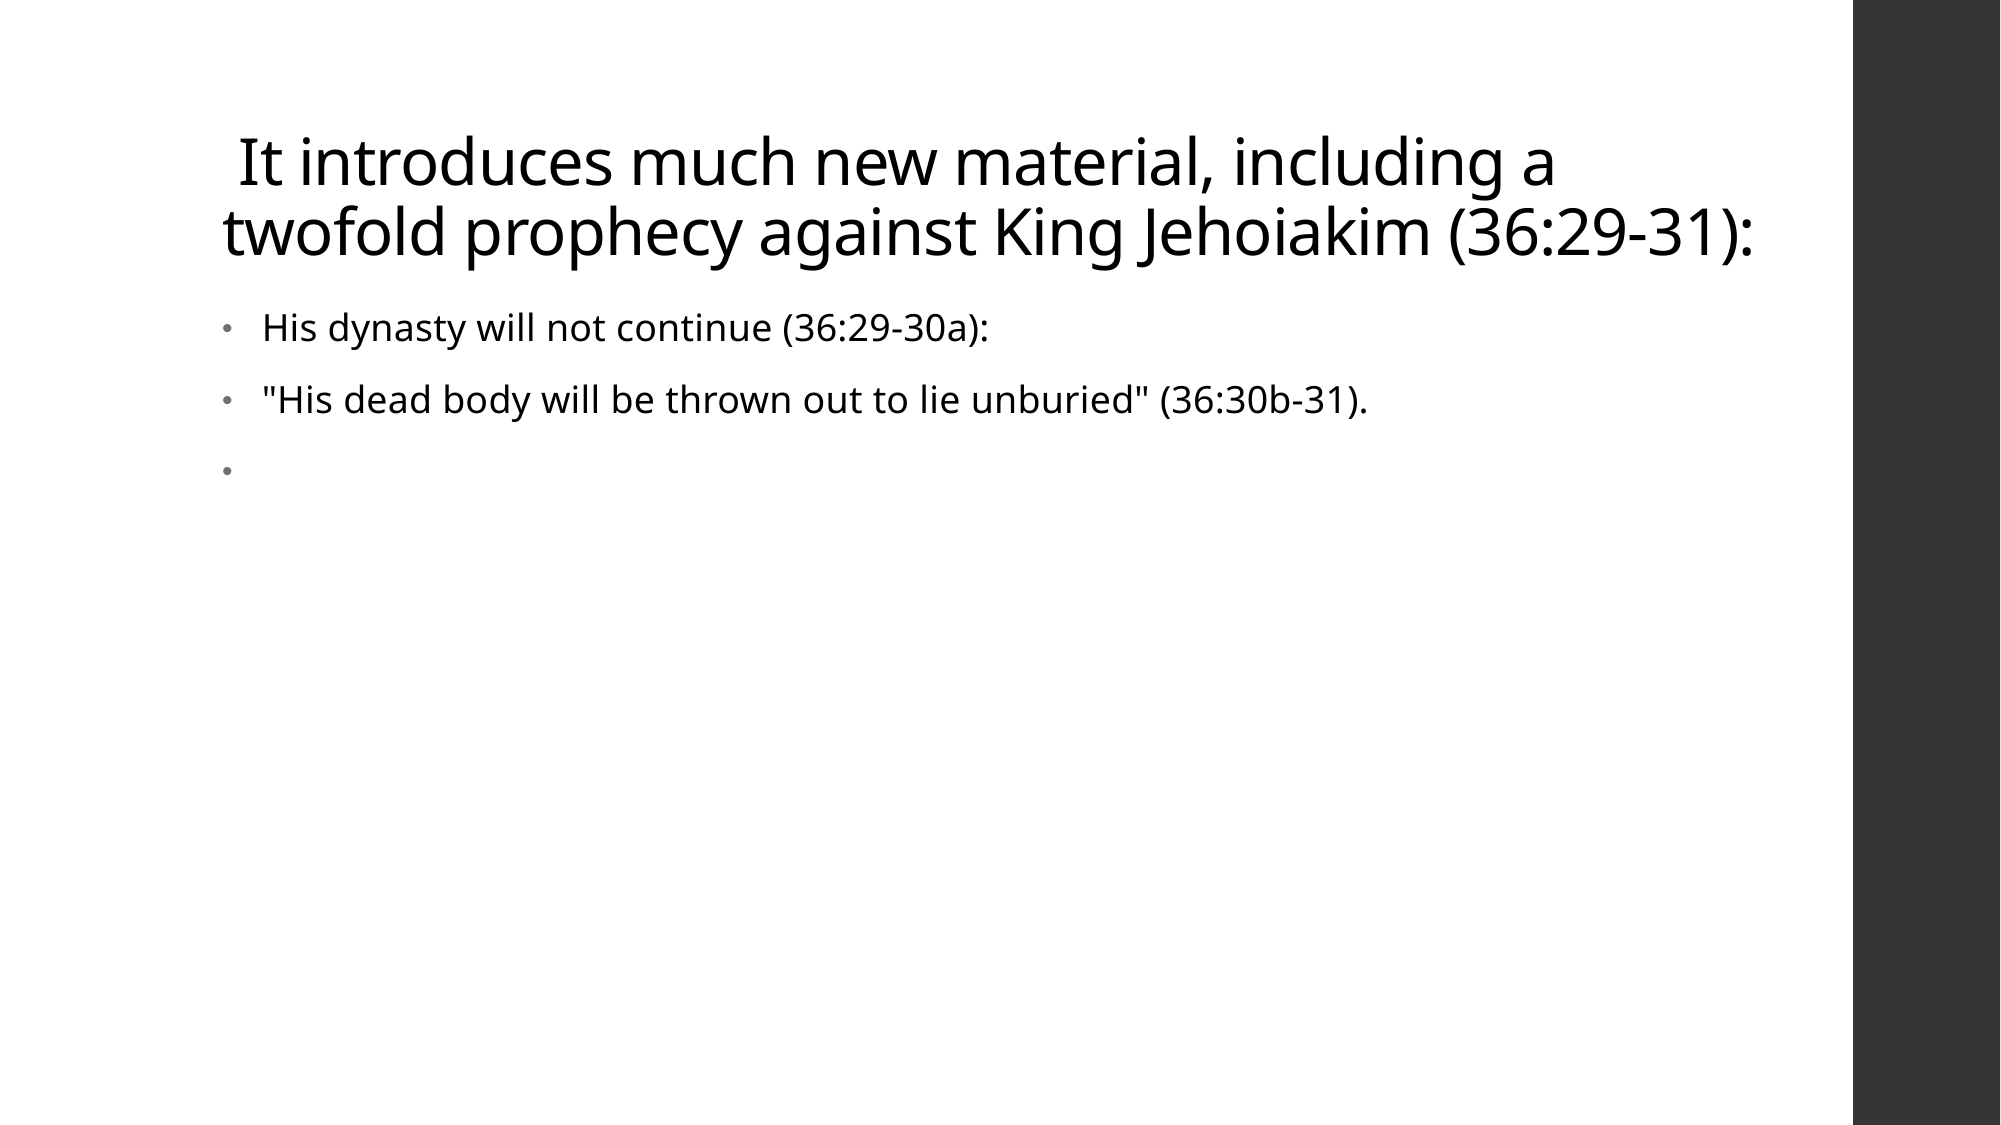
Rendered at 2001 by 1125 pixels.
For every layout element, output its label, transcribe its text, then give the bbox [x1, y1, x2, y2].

list His dynasty will not continue (36:29-30a): "His dead body will be thrown out to lie unburied" (36:30b-31). [206, 299, 1617, 1014]
title It introduces much new material, including a twofold prophecy against King Jehoiakim (36:29-31): [206, 60, 1797, 278]
